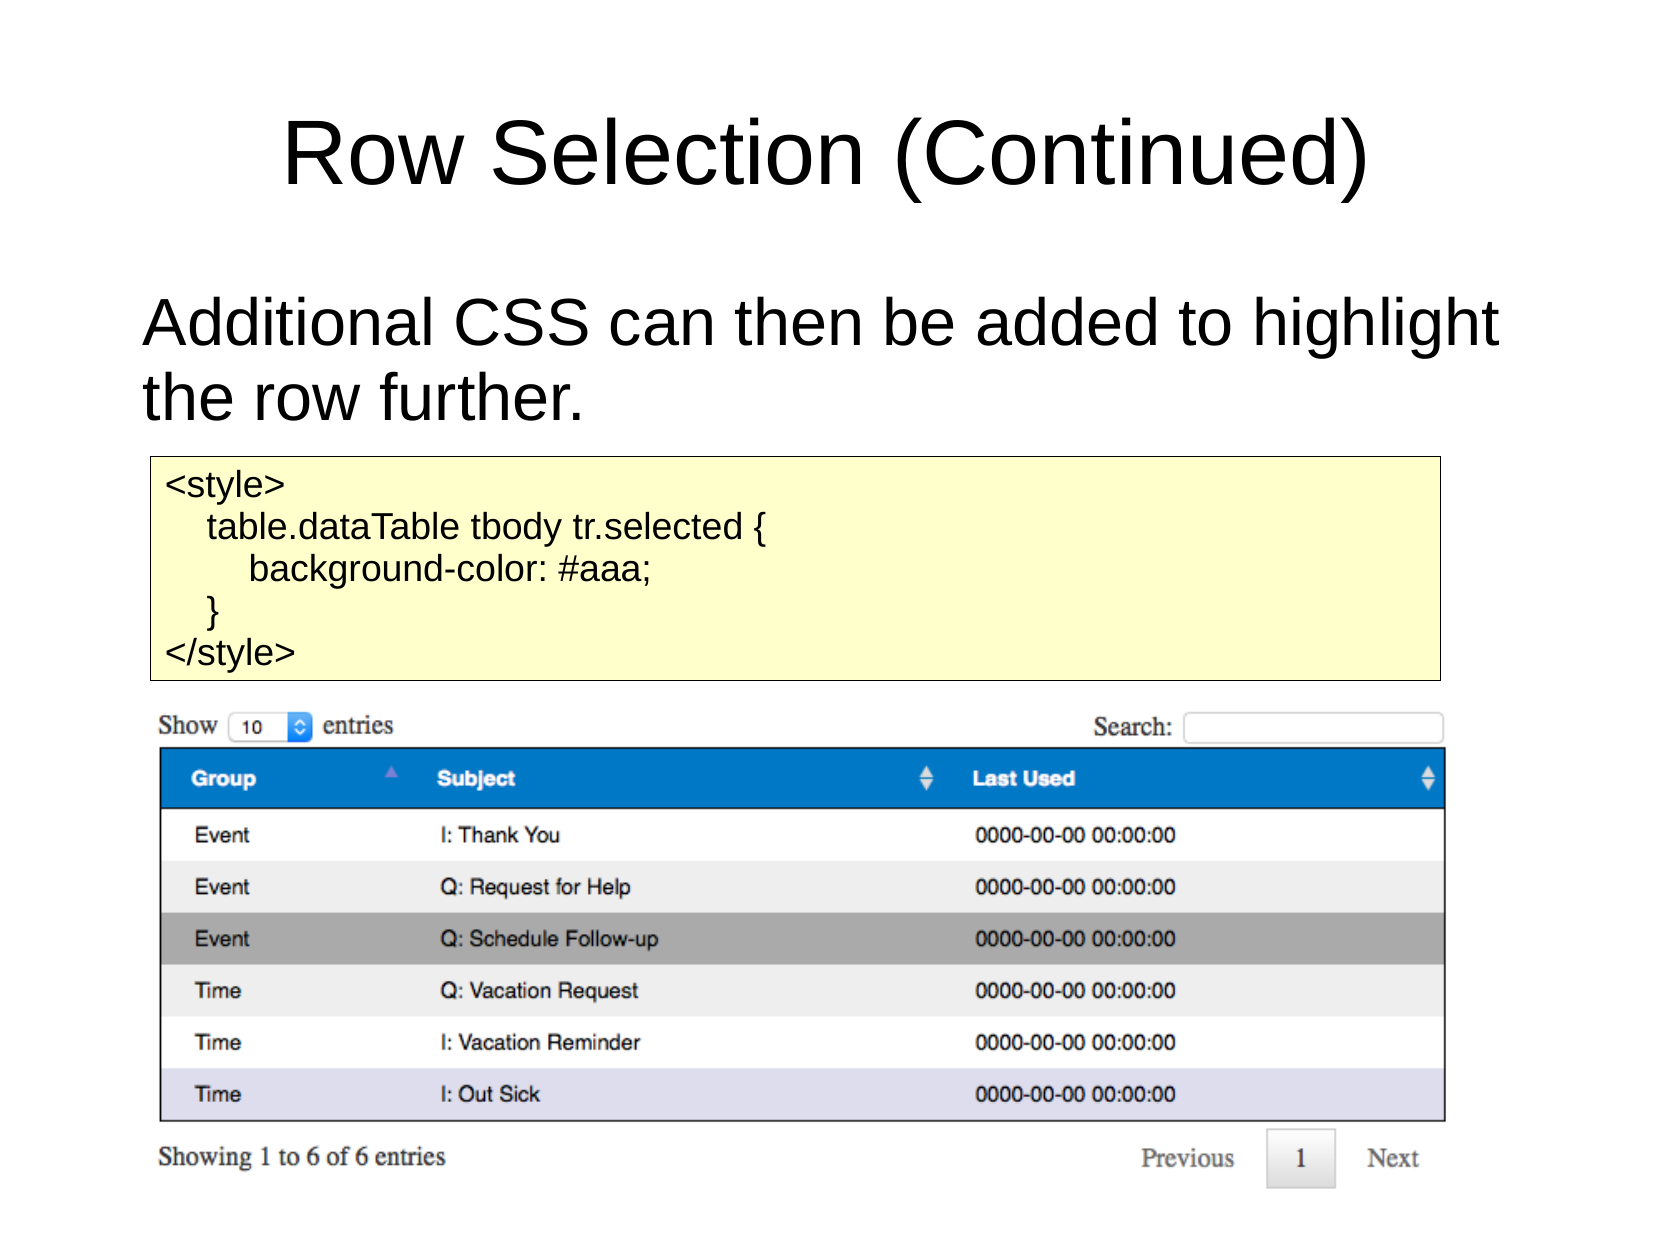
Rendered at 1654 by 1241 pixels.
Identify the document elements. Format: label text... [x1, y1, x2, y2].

list Additional CSS can then be added to highlight the row further. [71, 285, 1561, 436]
title Row Selection (Continued) [82, 49, 1571, 257]
picture [150, 704, 1456, 1204]
text_box <style> table.dataTable tbody tr.selected { background-color: #aaa; } </style> [150, 457, 1441, 680]
